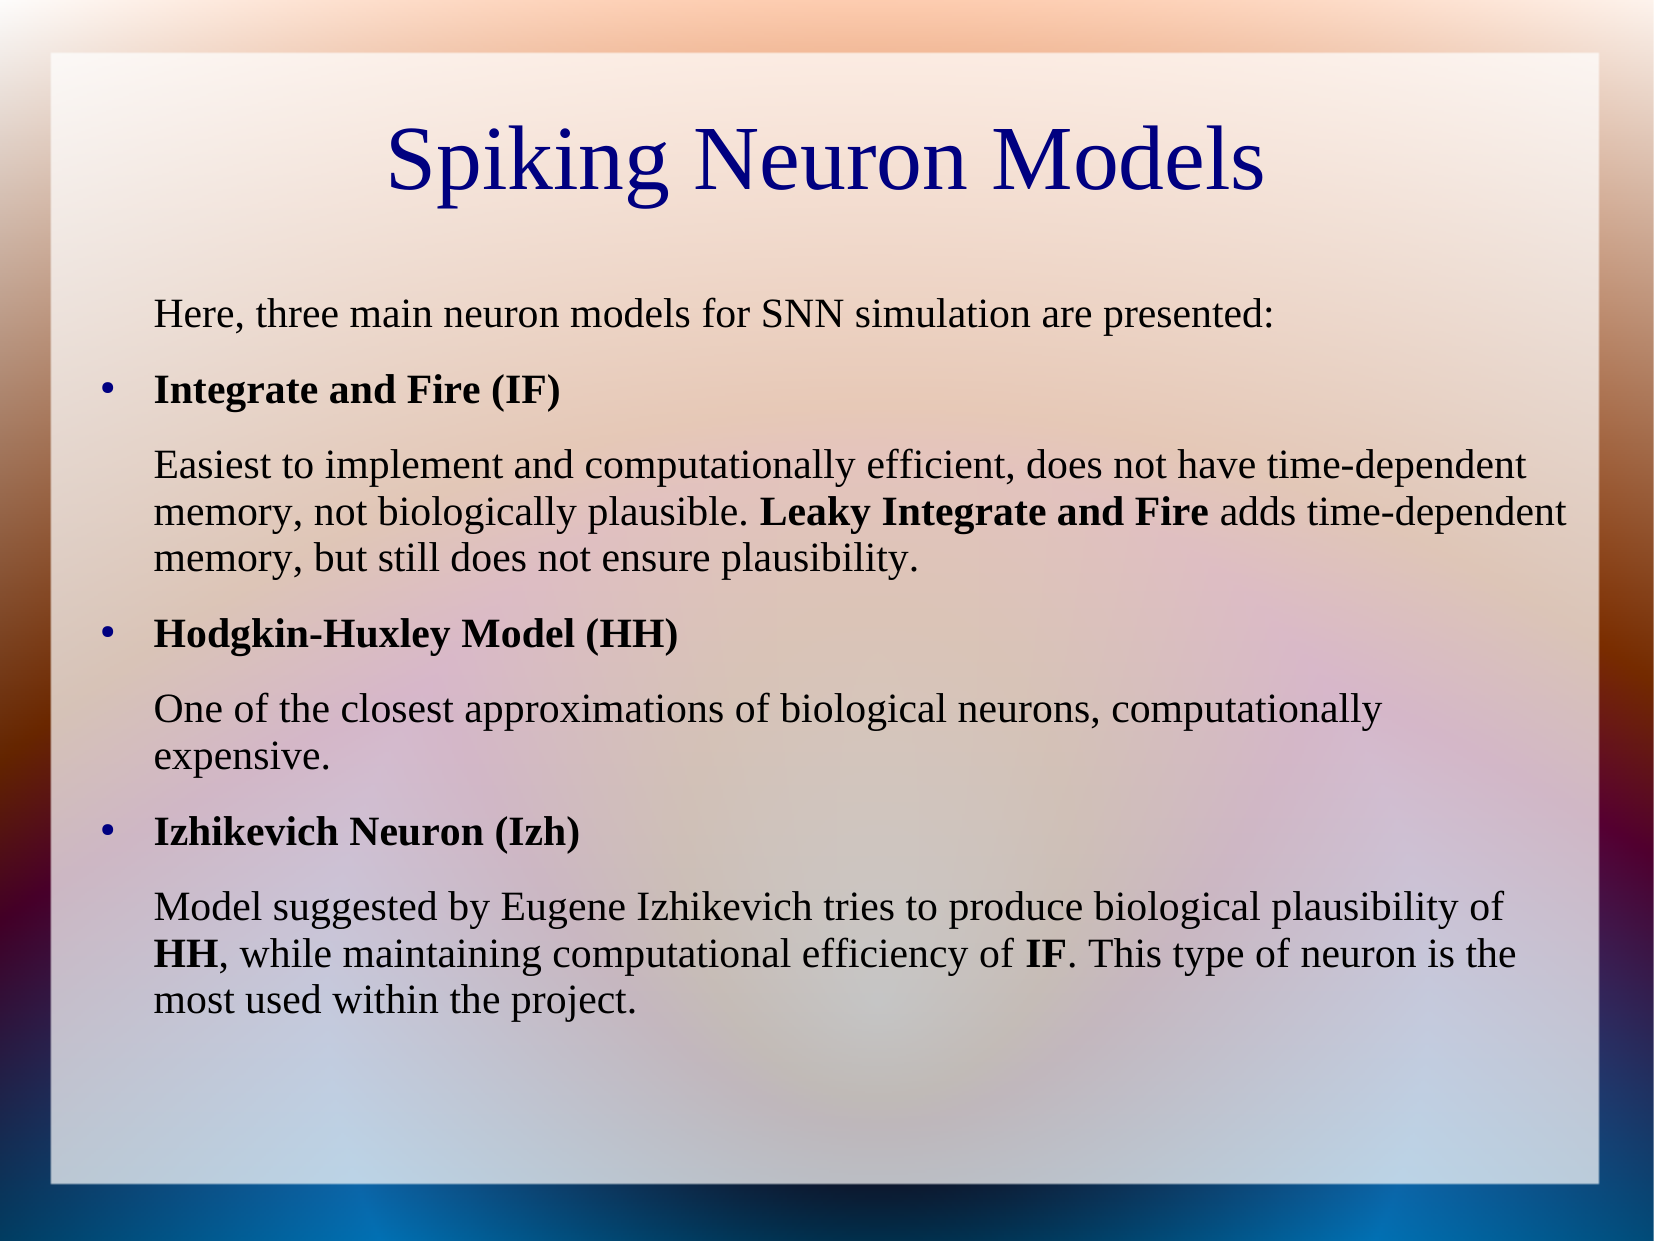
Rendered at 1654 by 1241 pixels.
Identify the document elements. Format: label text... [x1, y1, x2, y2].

list Here, three main neuron models for SNN simulation are presented: Integrate and Fire (IF) Easiest to implement and computationally efficient, does not have time-dependent memory, not biologically plausible. Leaky Integrate and Fire adds time-dependent memory, but still does not ensure plausibility. Hodgkin-Huxley Model (HH) One of the closest approximations of biological neurons, computationally expensive. Izhikevich Neuron (Izh) Model suggested by Eugene Izhikevich tries to produce biological plausibility of HH, while maintaining computational efficiency of IF. This type of neuron is the most used within the project. [82, 290, 1571, 1023]
picture [0, 0, 1654, 1241]
title Spiking Neuron Models [82, 55, 1571, 263]
